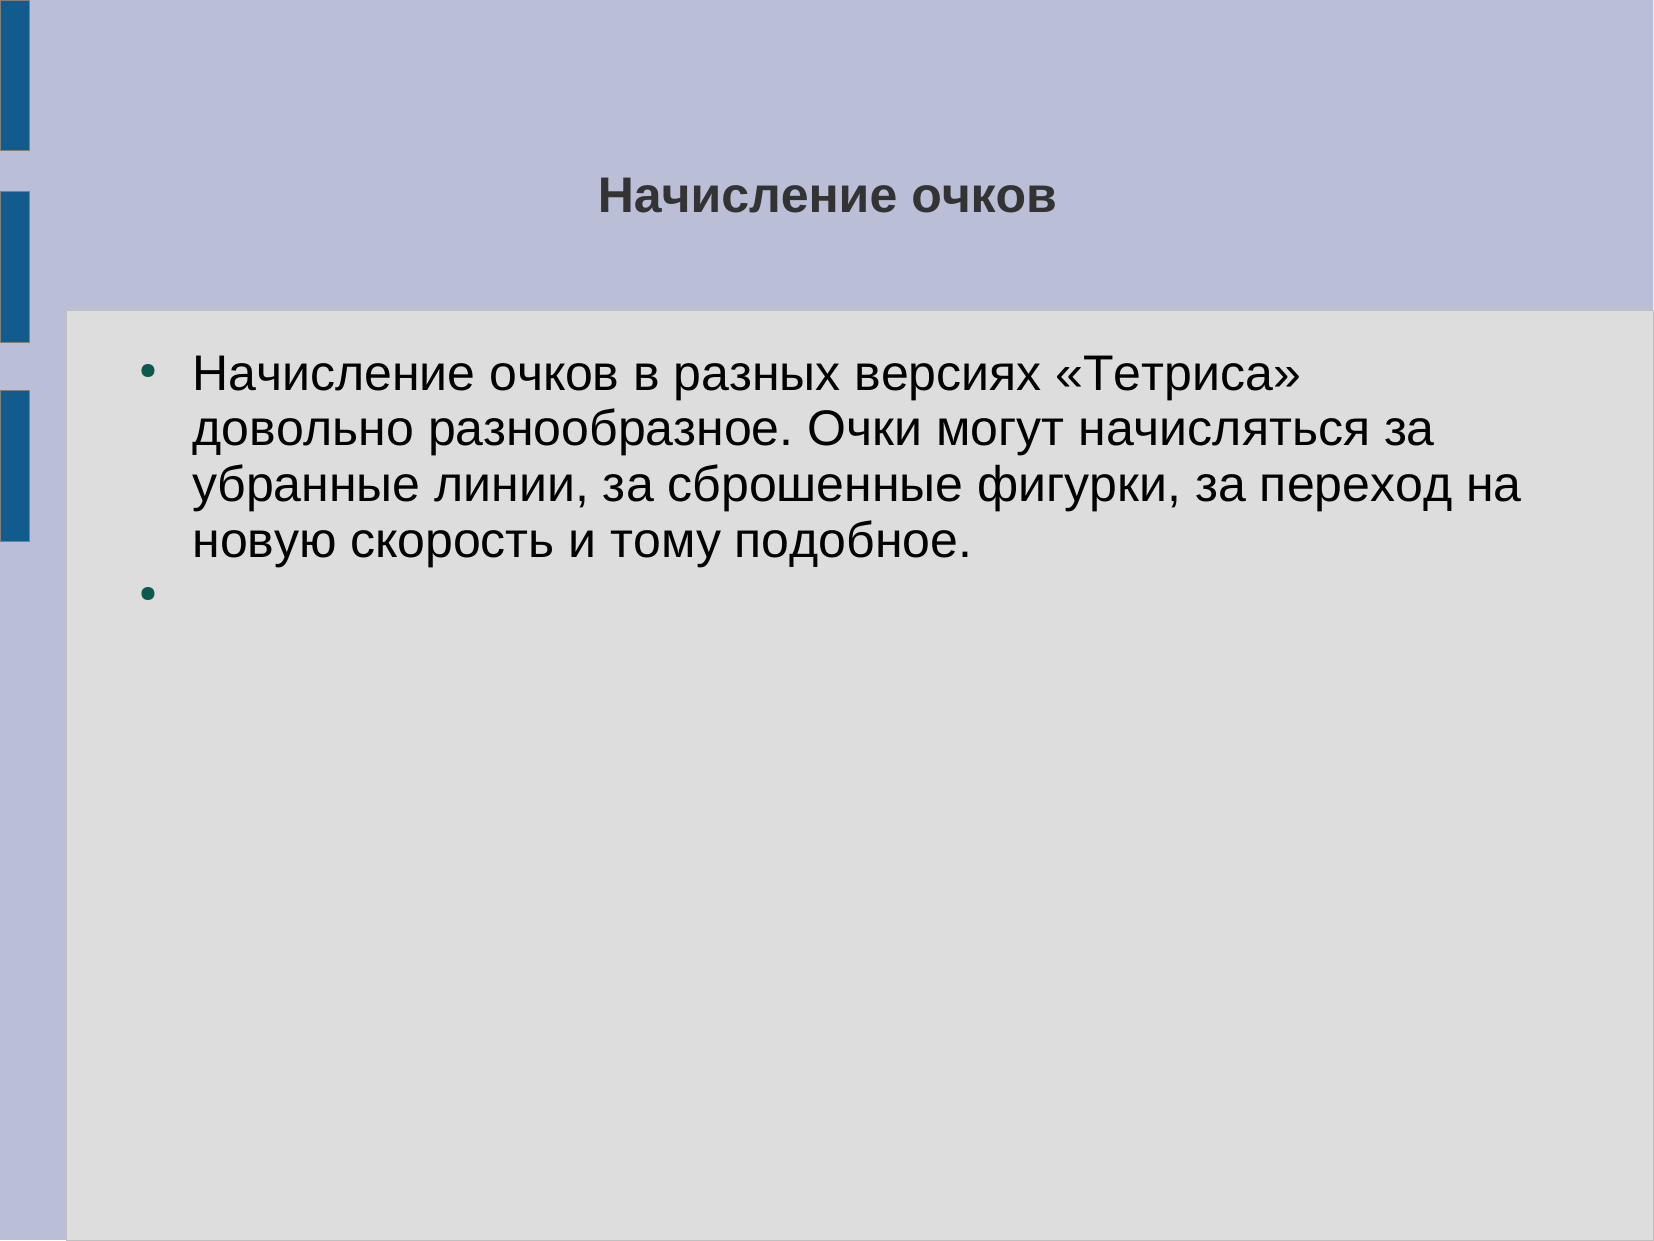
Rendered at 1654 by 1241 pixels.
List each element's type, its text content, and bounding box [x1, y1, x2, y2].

title Начисление очков [121, 91, 1534, 299]
list Начисление очков в разных версиях «Тетриса» довольно разнообразное. Очки могут начисляться за убранные линии, за сброшенные фигурки, за переход на новую скорость и тому подобное. [121, 344, 1534, 1127]
